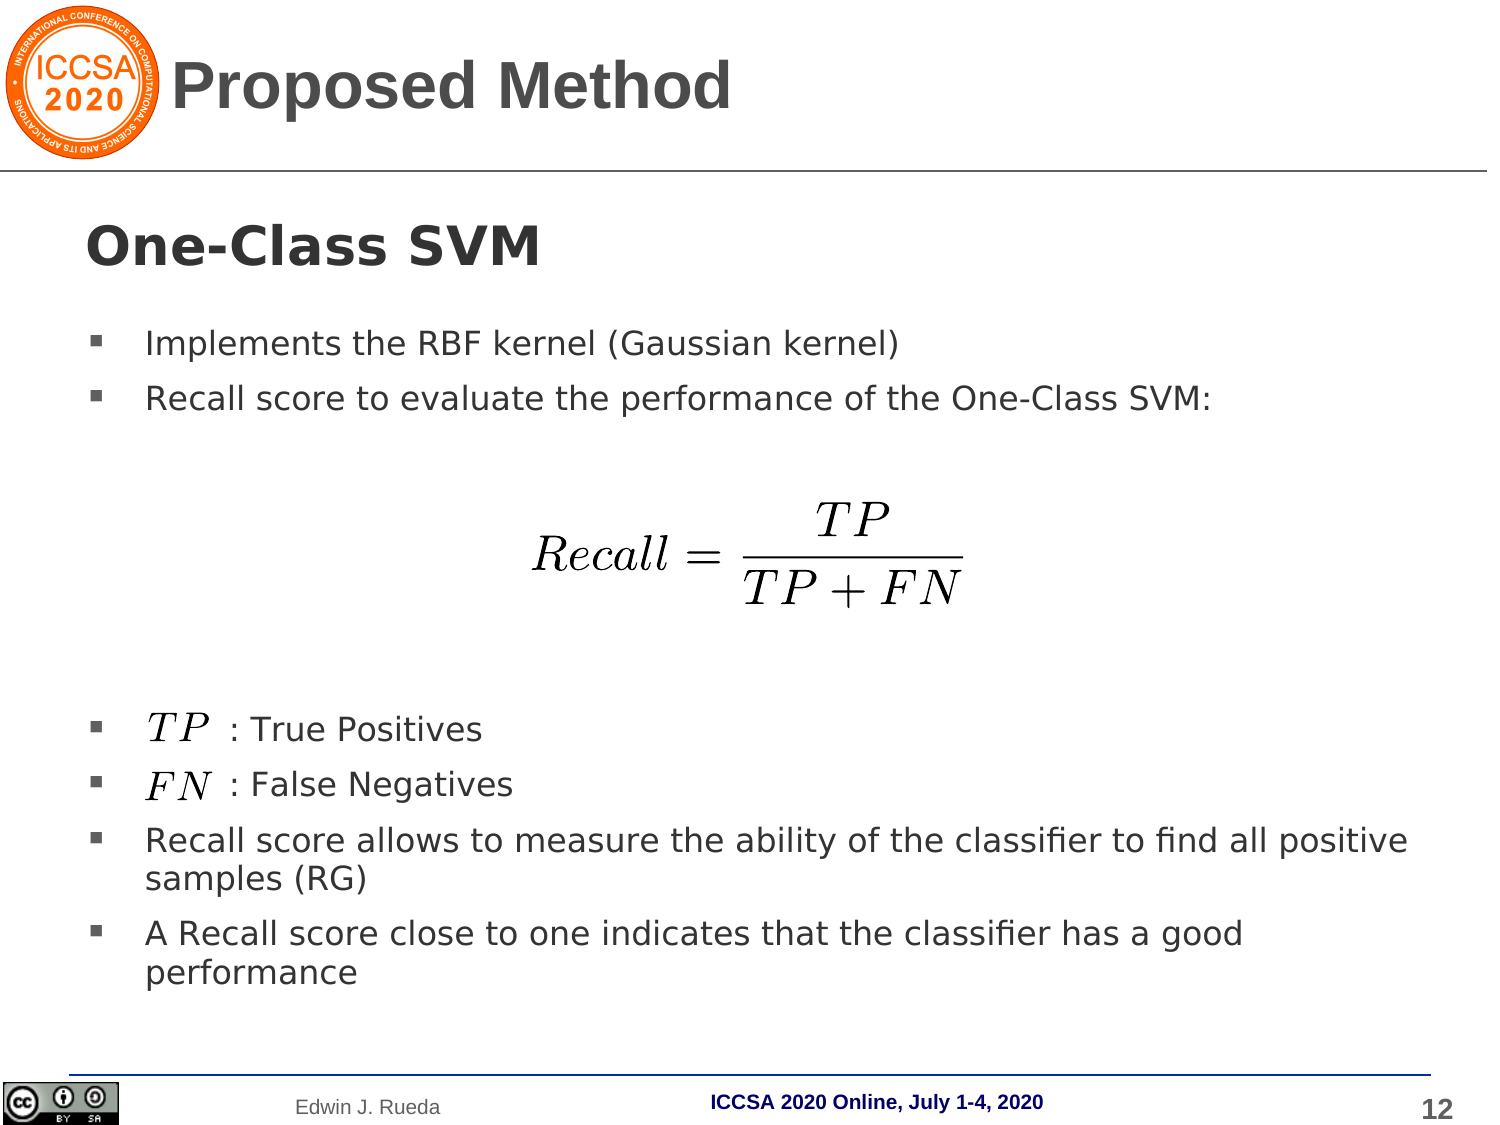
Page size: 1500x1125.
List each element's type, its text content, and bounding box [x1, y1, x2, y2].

text_box One-Class SVM [70, 203, 1430, 284]
text_box [148, 712, 209, 742]
text_box [144, 771, 213, 801]
title Proposed Method [171, 11, 1495, 160]
list Implements the RBF kernel (Gaussian kernel) Recall score to evaluate the performance of the One-Class SVM: : True Positives : False Negatives Recall score allows to measure the ability of the classifier to find all positive samples (RG) A Recall score close to one indicates that the classifier has a good performance [88, 324, 1418, 1055]
picture [3, 1082, 119, 1125]
picture [5, 5, 160, 160]
text_box [531, 501, 964, 609]
